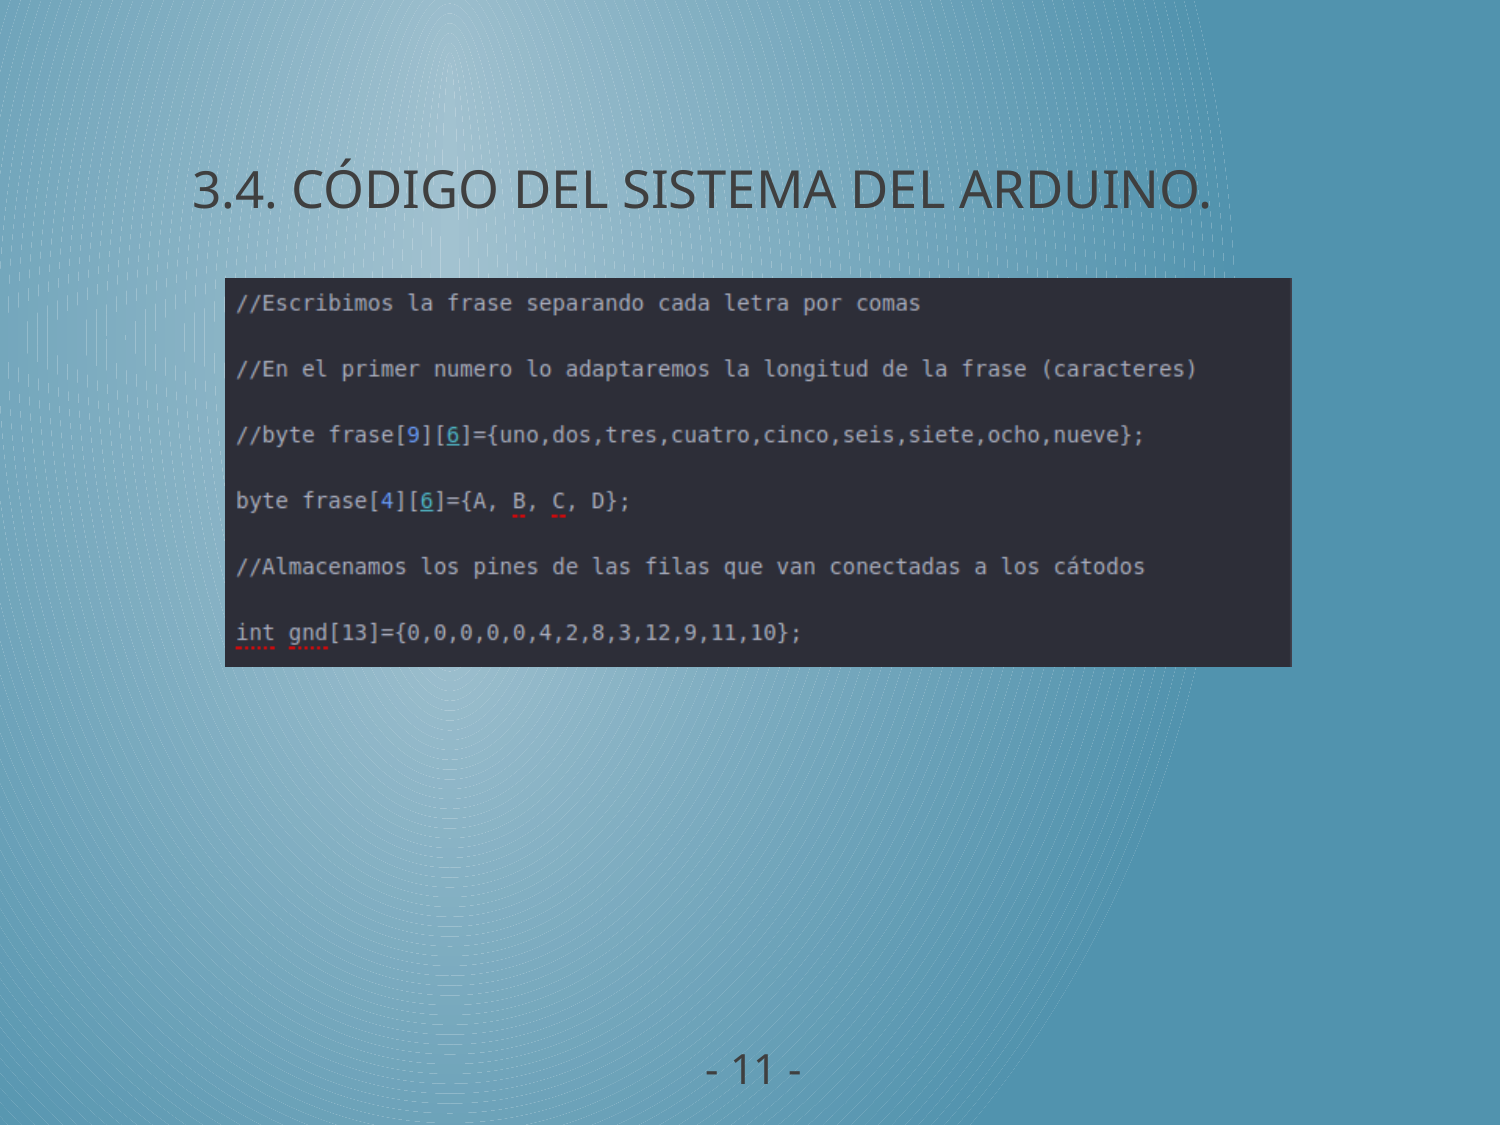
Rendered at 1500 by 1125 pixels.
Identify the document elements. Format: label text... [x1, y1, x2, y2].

text_box - 11 - [690, 1034, 833, 1106]
title 3.4. CÓDIGO DEL SISTEMA DEL ARDUINO. [147, 149, 1258, 279]
picture [225, 278, 1292, 667]
